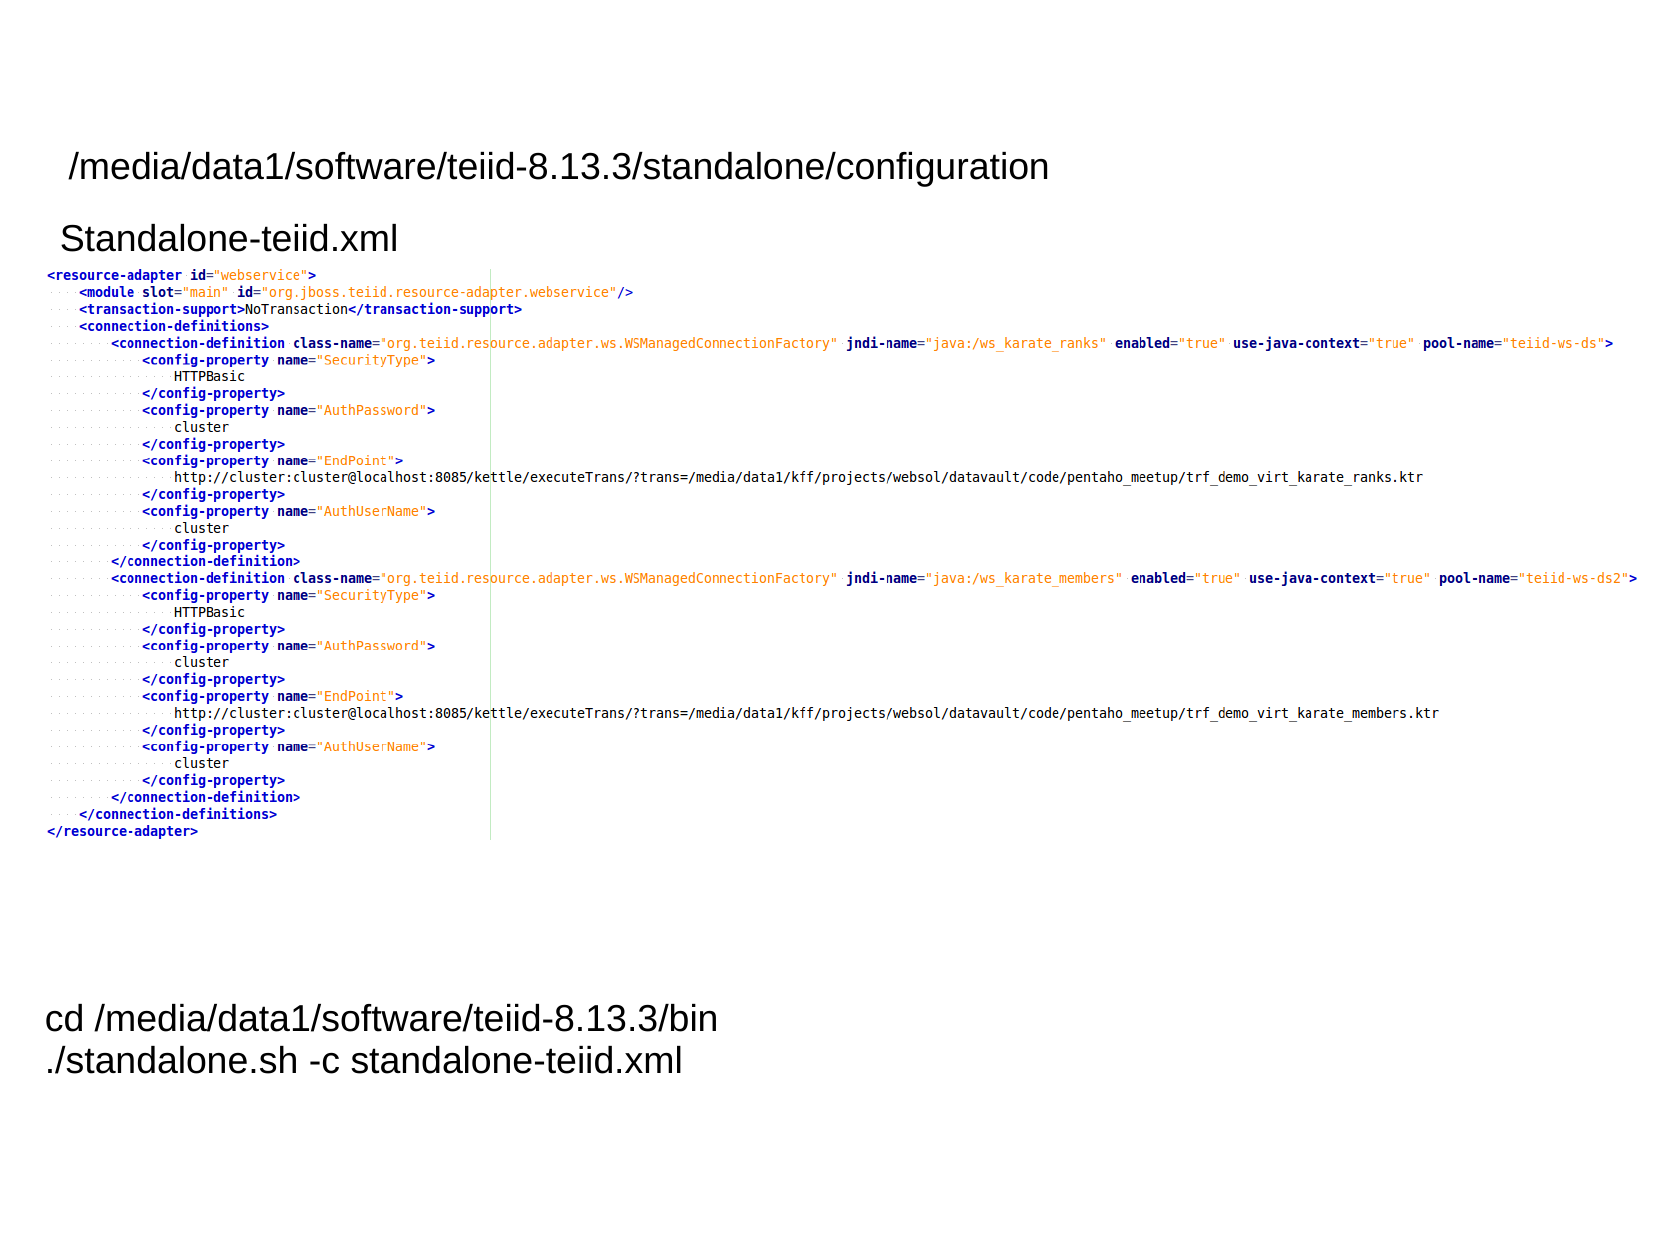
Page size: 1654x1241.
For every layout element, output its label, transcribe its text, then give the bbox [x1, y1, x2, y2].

text_box cd /media/data1/software/teiid-8.13.3/bin ./standalone.sh -c standalone-teiid.xml [30, 990, 734, 1089]
text_box /media/data1/software/teiid-8.13.3/standalone/configuration [53, 138, 1066, 196]
picture [45, 269, 1646, 840]
text_box Standalone-teiid.xml [45, 210, 414, 267]
